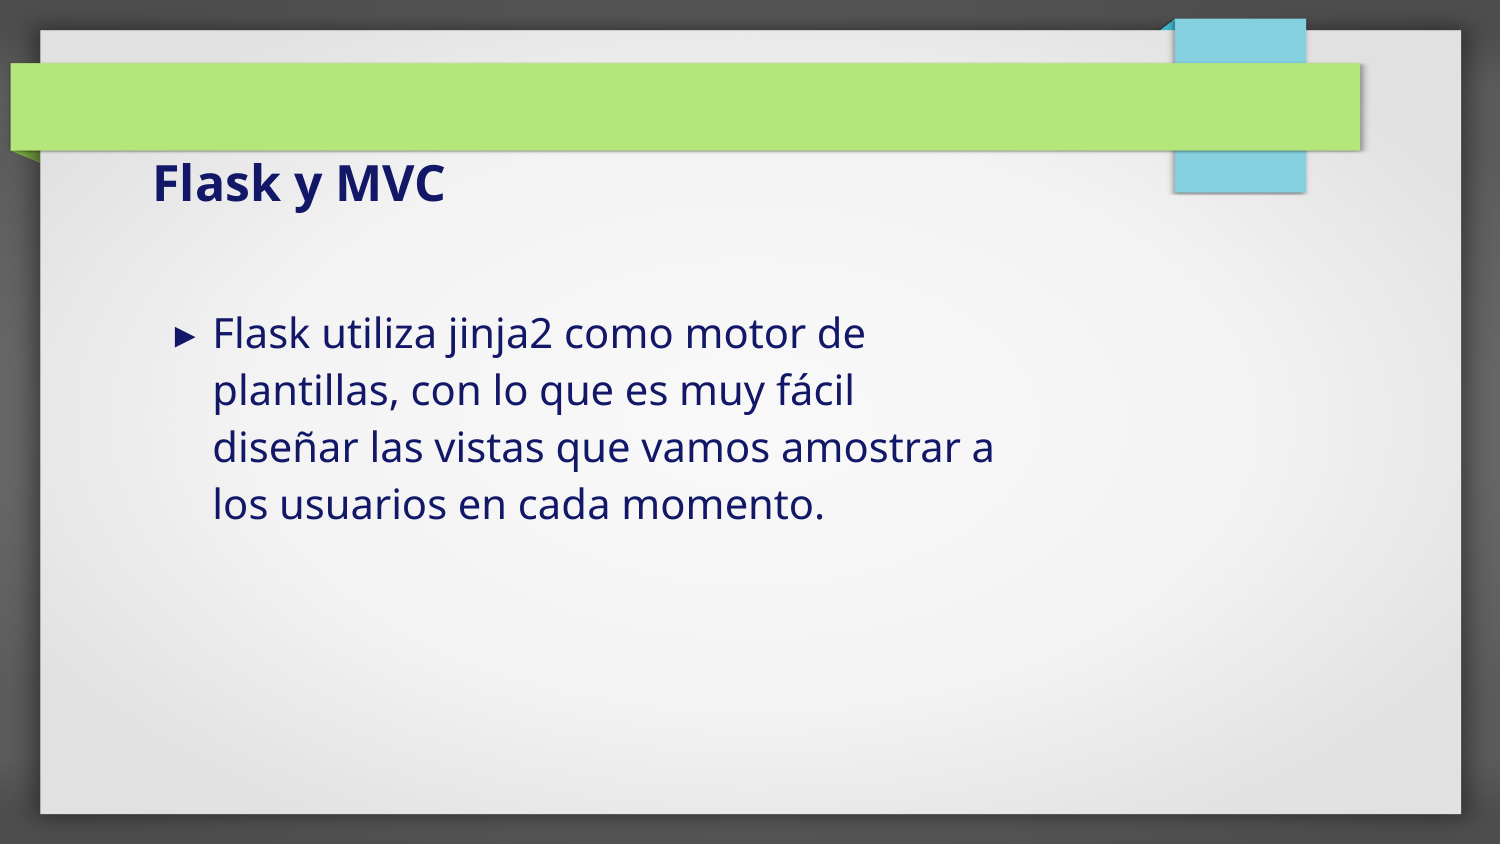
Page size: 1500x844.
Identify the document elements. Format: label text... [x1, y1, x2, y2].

list Flask utiliza jinja2 como motor de plantillas, con lo que es muy fácil diseñar las vistas que vamos amostrar a los usuarios en cada momento. [137, 246, 1011, 538]
picture [0, 0, 1500, 844]
title Flask y MVC [137, 146, 1011, 227]
